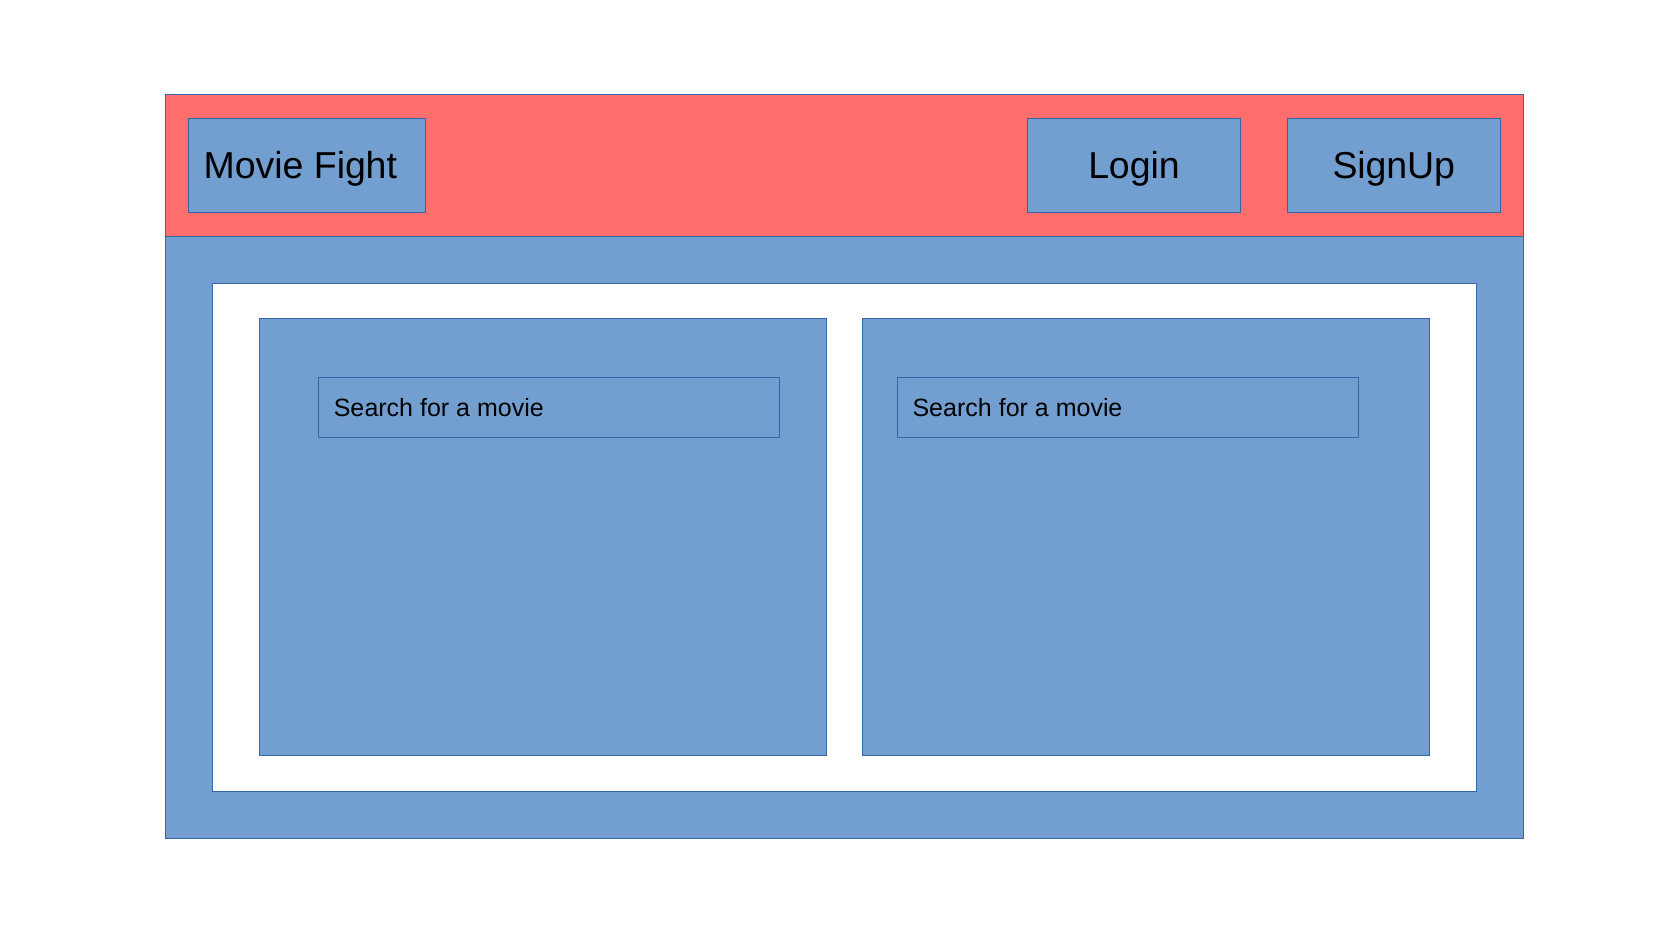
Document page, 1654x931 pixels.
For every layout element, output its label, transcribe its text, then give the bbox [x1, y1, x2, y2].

text_box SignUp [1287, 118, 1501, 213]
text_box Login [1027, 118, 1241, 213]
text_box Search for a movie [897, 377, 1359, 438]
text_box [165, 94, 1524, 839]
text_box Search for a movie [318, 377, 780, 438]
text_box Movie Fight [188, 118, 426, 213]
